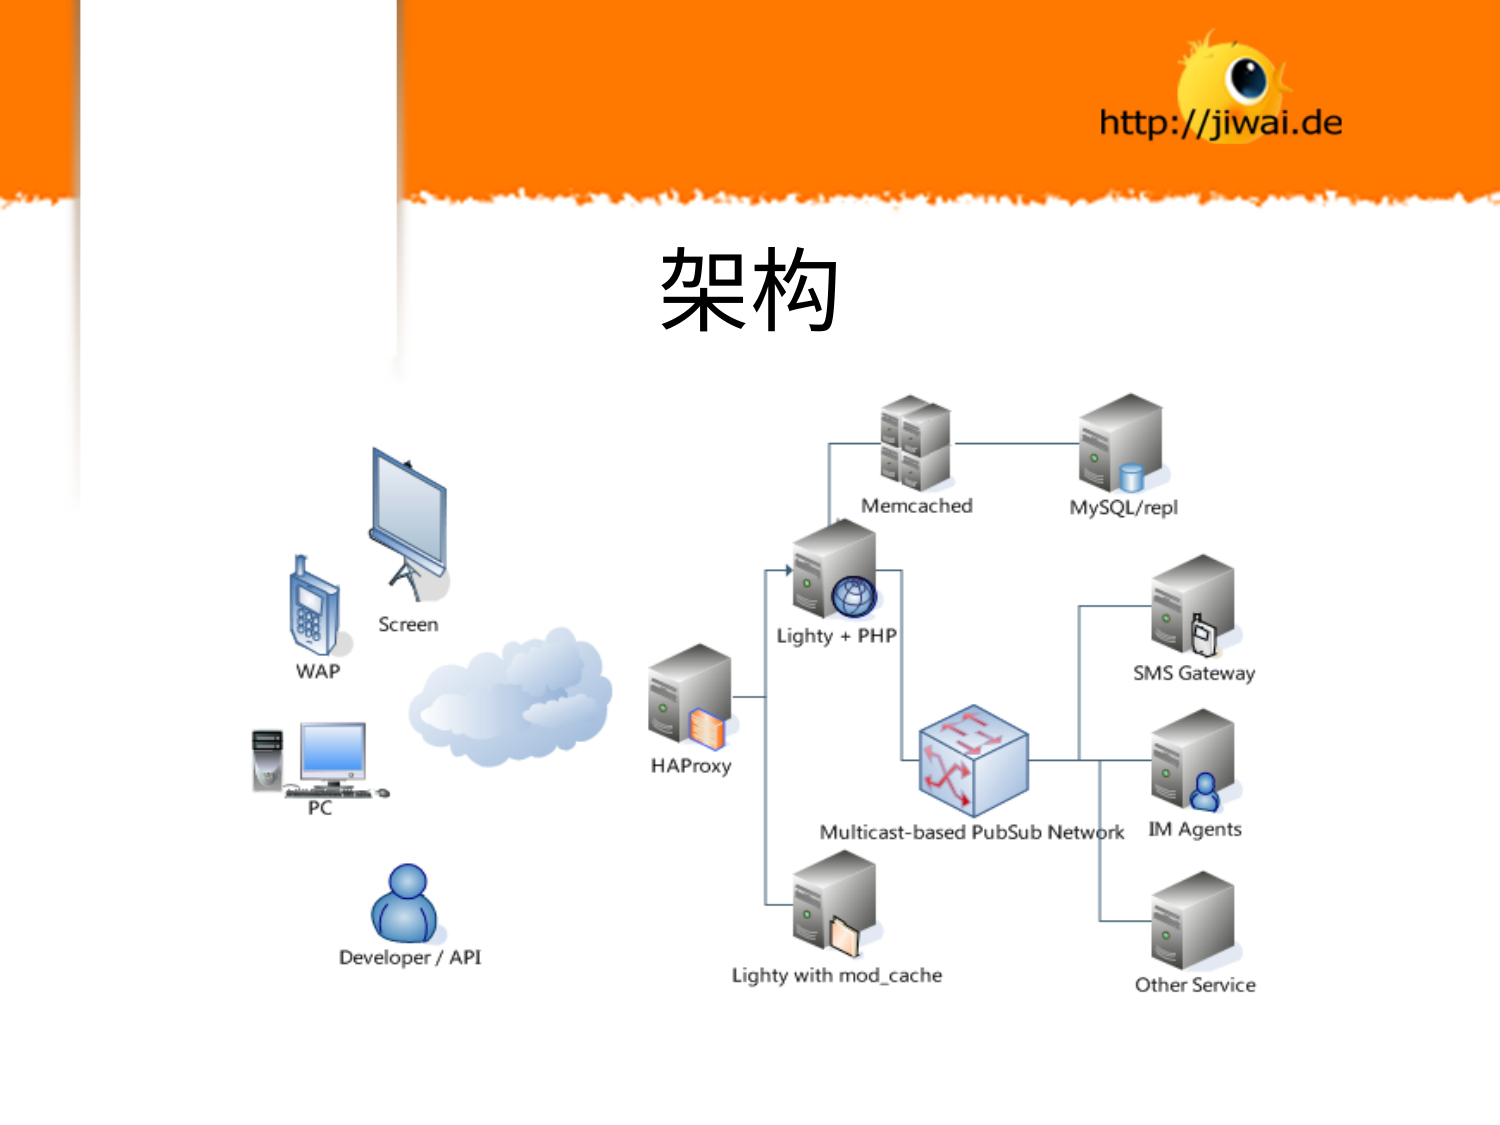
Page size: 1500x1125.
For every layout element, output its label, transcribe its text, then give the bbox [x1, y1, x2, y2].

text_box [242, 383, 1276, 1010]
title 架构 [75, 210, 1426, 399]
picture [0, 0, 1500, 1125]
